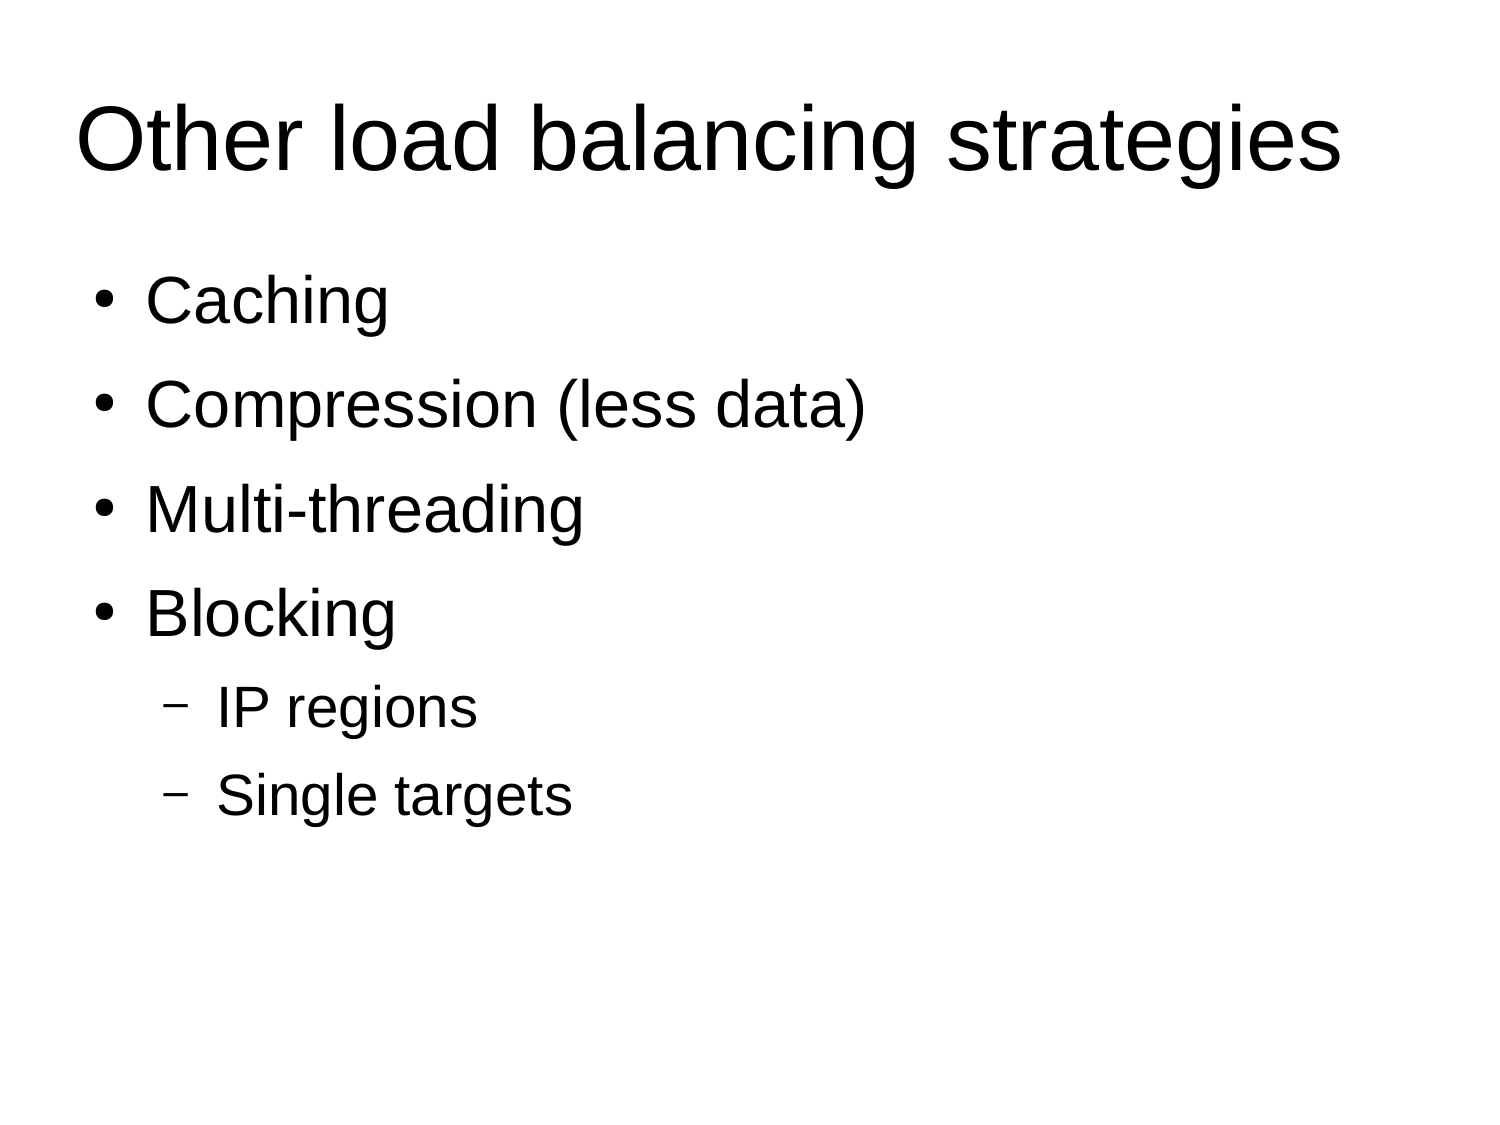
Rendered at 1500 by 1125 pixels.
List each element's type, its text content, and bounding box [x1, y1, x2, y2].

title Other load balancing strategies [75, 44, 1425, 233]
list Caching Compression (less data) Multi-threading Blocking IP regions Single targets [75, 263, 1425, 916]
